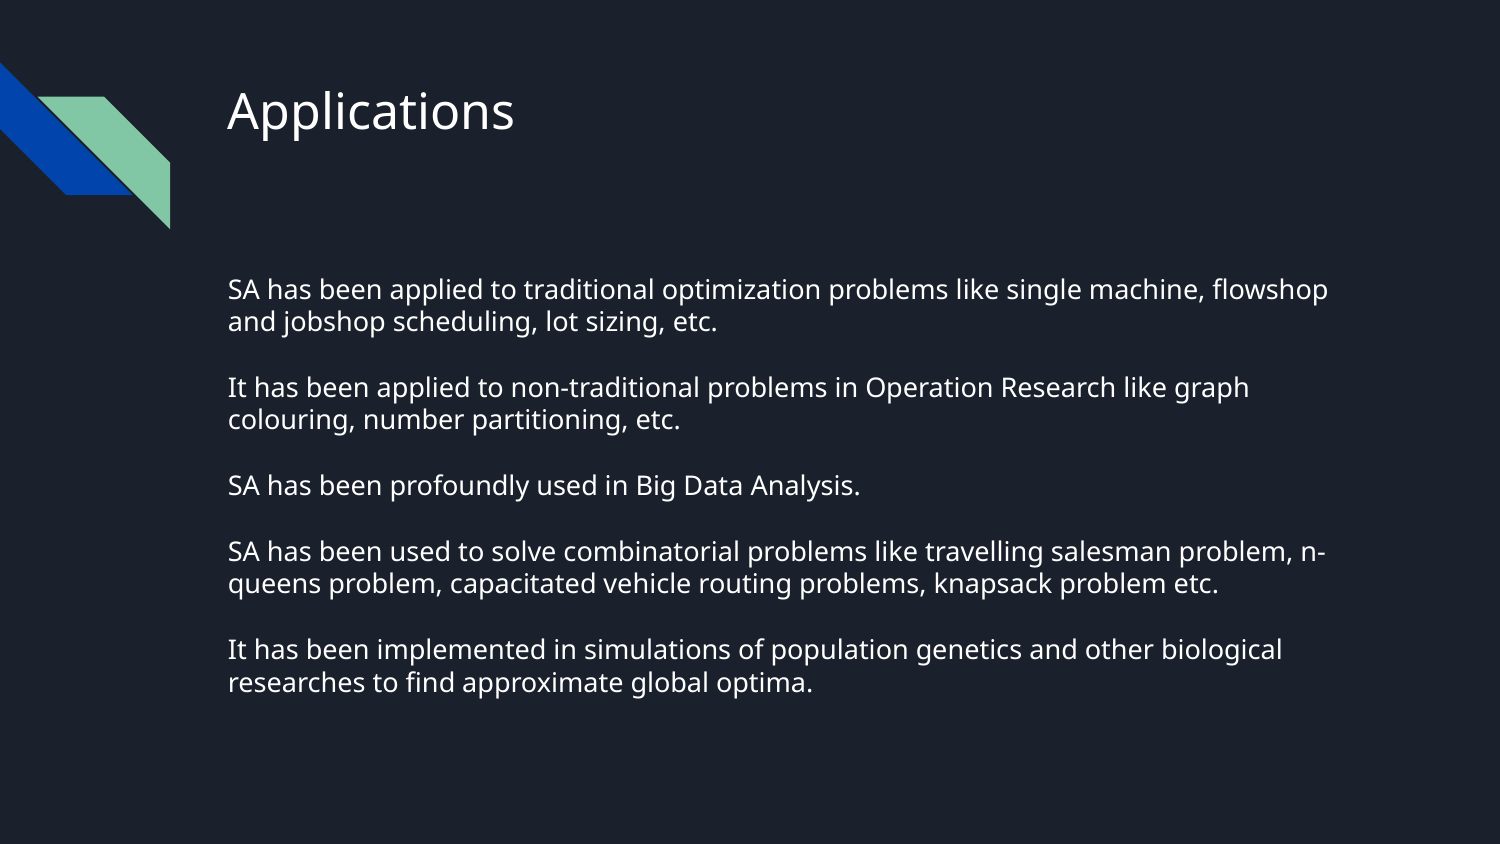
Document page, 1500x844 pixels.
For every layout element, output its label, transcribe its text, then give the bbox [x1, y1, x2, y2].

list SA has been applied to traditional optimization problems like single machine, flowshop and jobshop scheduling, lot sizing, etc. It has been applied to non-traditional problems in Operation Research like graph colouring, number partitioning, etc. SA has been profoundly used in Big Data Analysis. SA has been used to solve combinatorial problems like travelling salesman problem, n-queens problem, capacitated vehicle routing problems, knapsack problem etc. It has been implemented in simulations of population genetics and other biological researches to find approximate global optima. [212, 257, 1368, 735]
title Applications [212, 64, 1368, 215]
